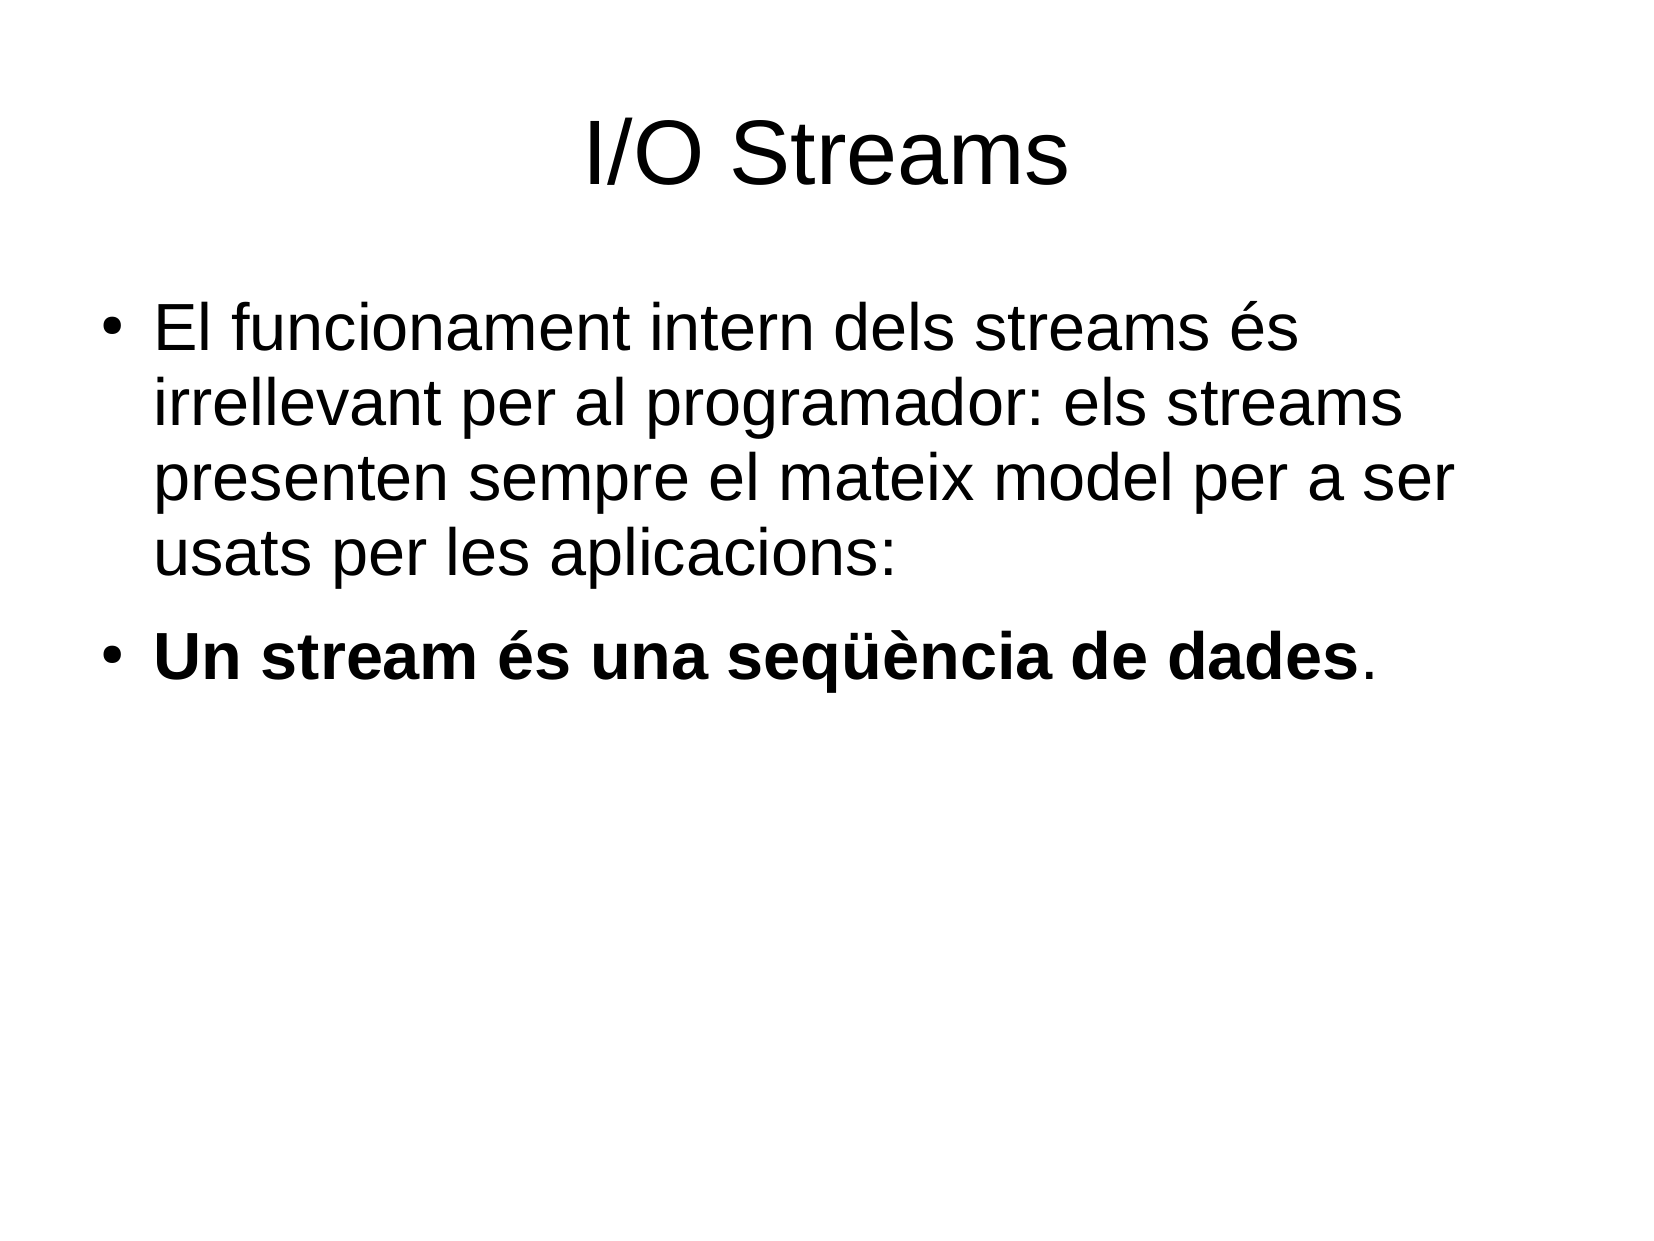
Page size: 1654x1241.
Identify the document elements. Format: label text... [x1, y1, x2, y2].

title I/O Streams [82, 49, 1571, 257]
list El funcionament intern dels streams és irrellevant per al programador: els streams presenten sempre el mateix model per a ser usats per les aplicacions: Un stream és una seqüència de dades. [82, 290, 1571, 1010]
